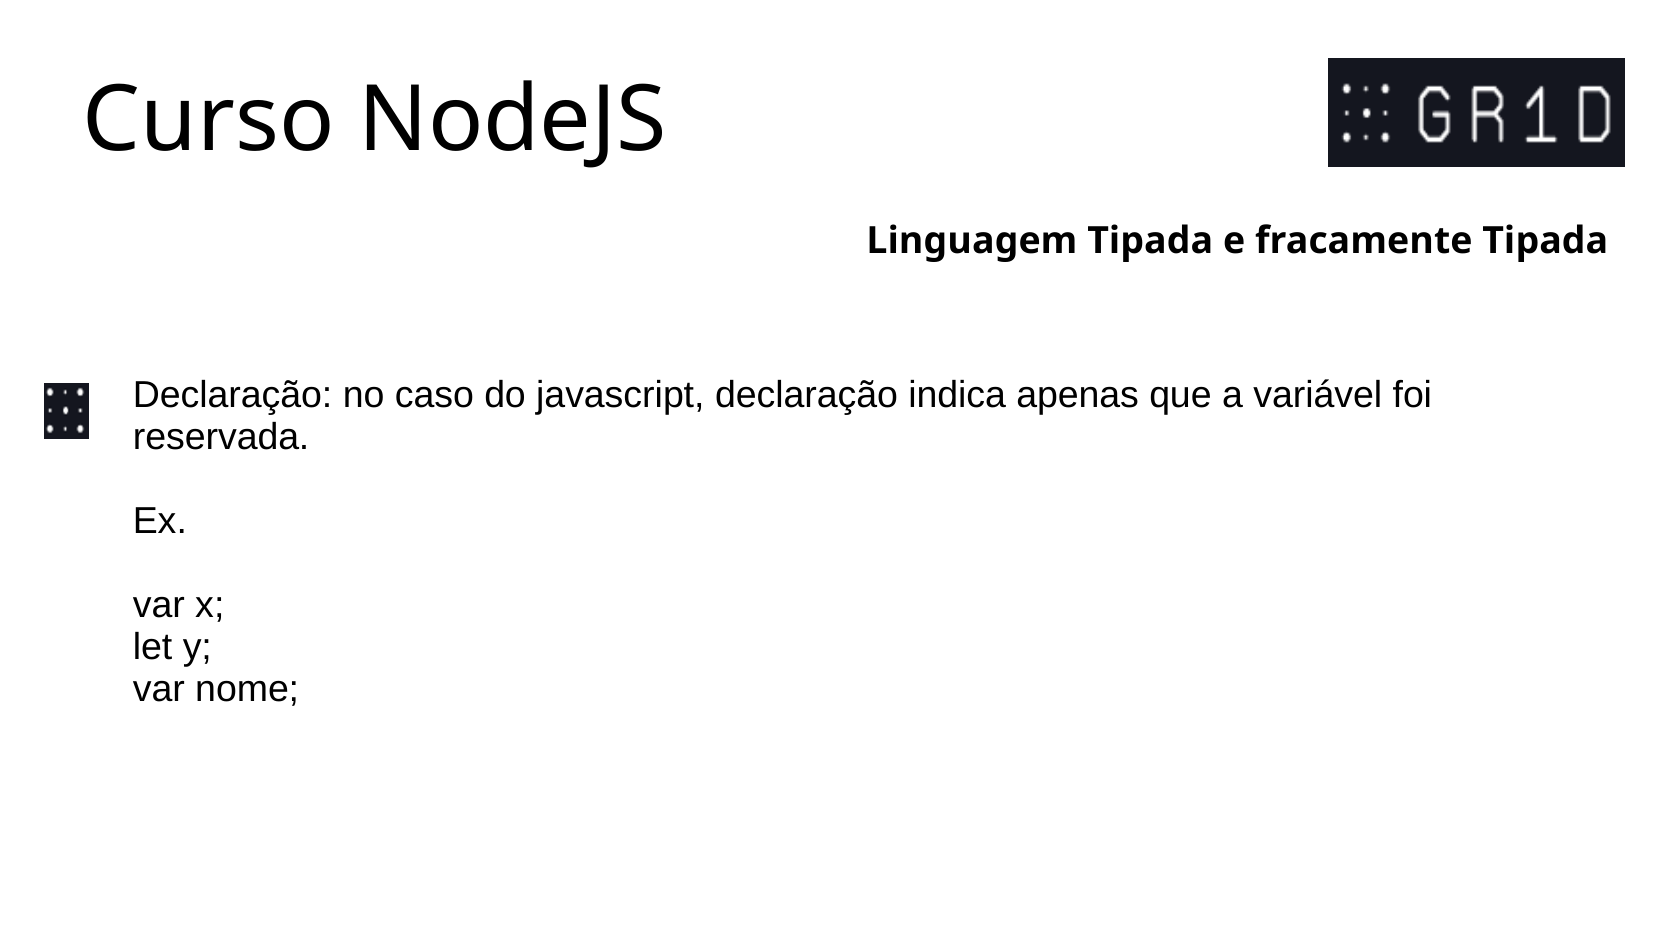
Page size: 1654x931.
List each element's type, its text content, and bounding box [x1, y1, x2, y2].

text_box Linguagem Tipada e fracamente Tipada [118, 206, 1625, 264]
text_box Declaração: no caso do javascript, declaração indica apenas que a variável foi reservada. Ex. var x; let y; var nome; [118, 365, 1625, 717]
picture [1328, 58, 1625, 167]
title Curso NodeJS [82, 37, 1571, 193]
picture [44, 383, 89, 439]
